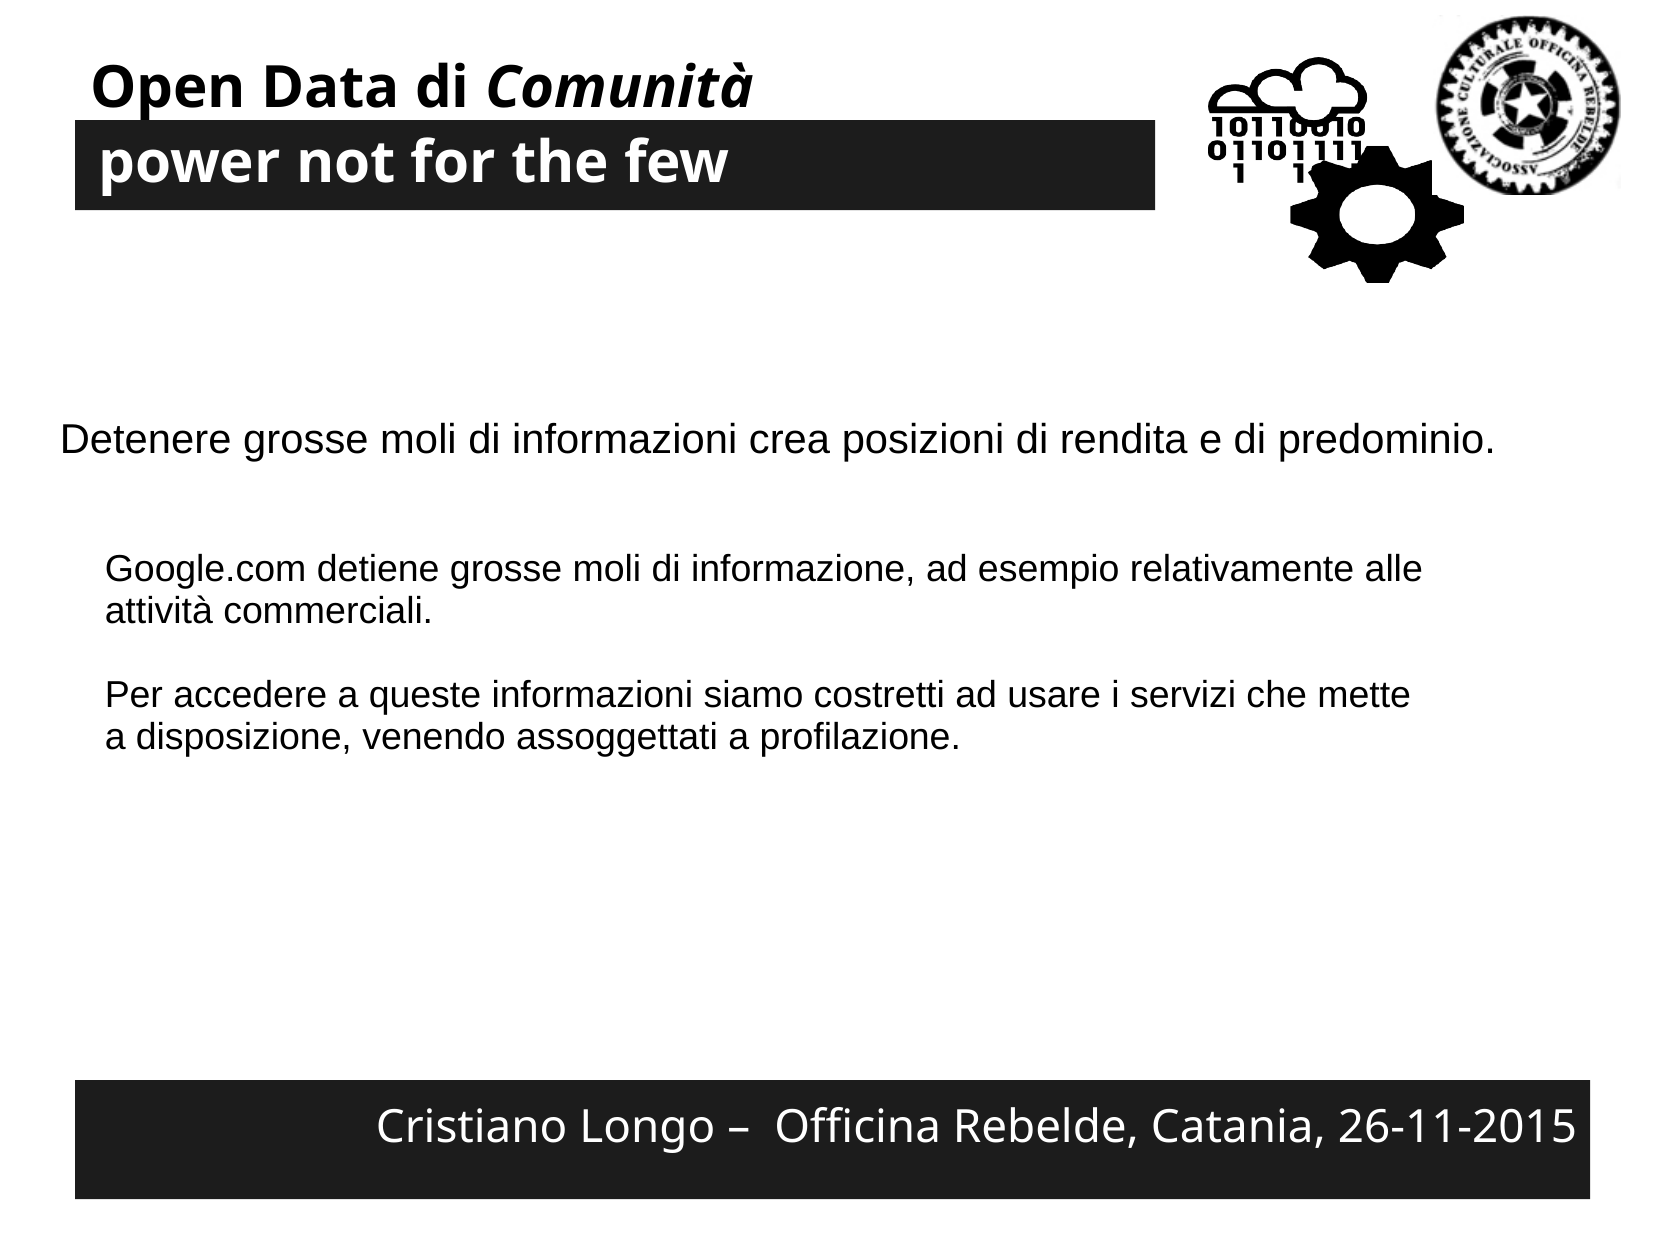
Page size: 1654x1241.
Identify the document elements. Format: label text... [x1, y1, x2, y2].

list Open Data di Comunità [75, 45, 1325, 166]
list power not for the few [75, 120, 1156, 211]
list Cristiano Longo – Officina Rebelde, Catania, 26-11-2015 [75, 1080, 1591, 1200]
picture [1208, 15, 1621, 283]
text_box Detenere grosse moli di informazioni crea posizioni di rendita e di predominio. [45, 408, 1531, 511]
text_box Google.com detiene grosse moli di informazione, ad esempio relativamente alle attività commerciali. Per accedere a queste informazioni siamo costretti ad usare i servizi che mette a disposizione, venendo assoggettati a profilazione. [90, 540, 1438, 807]
